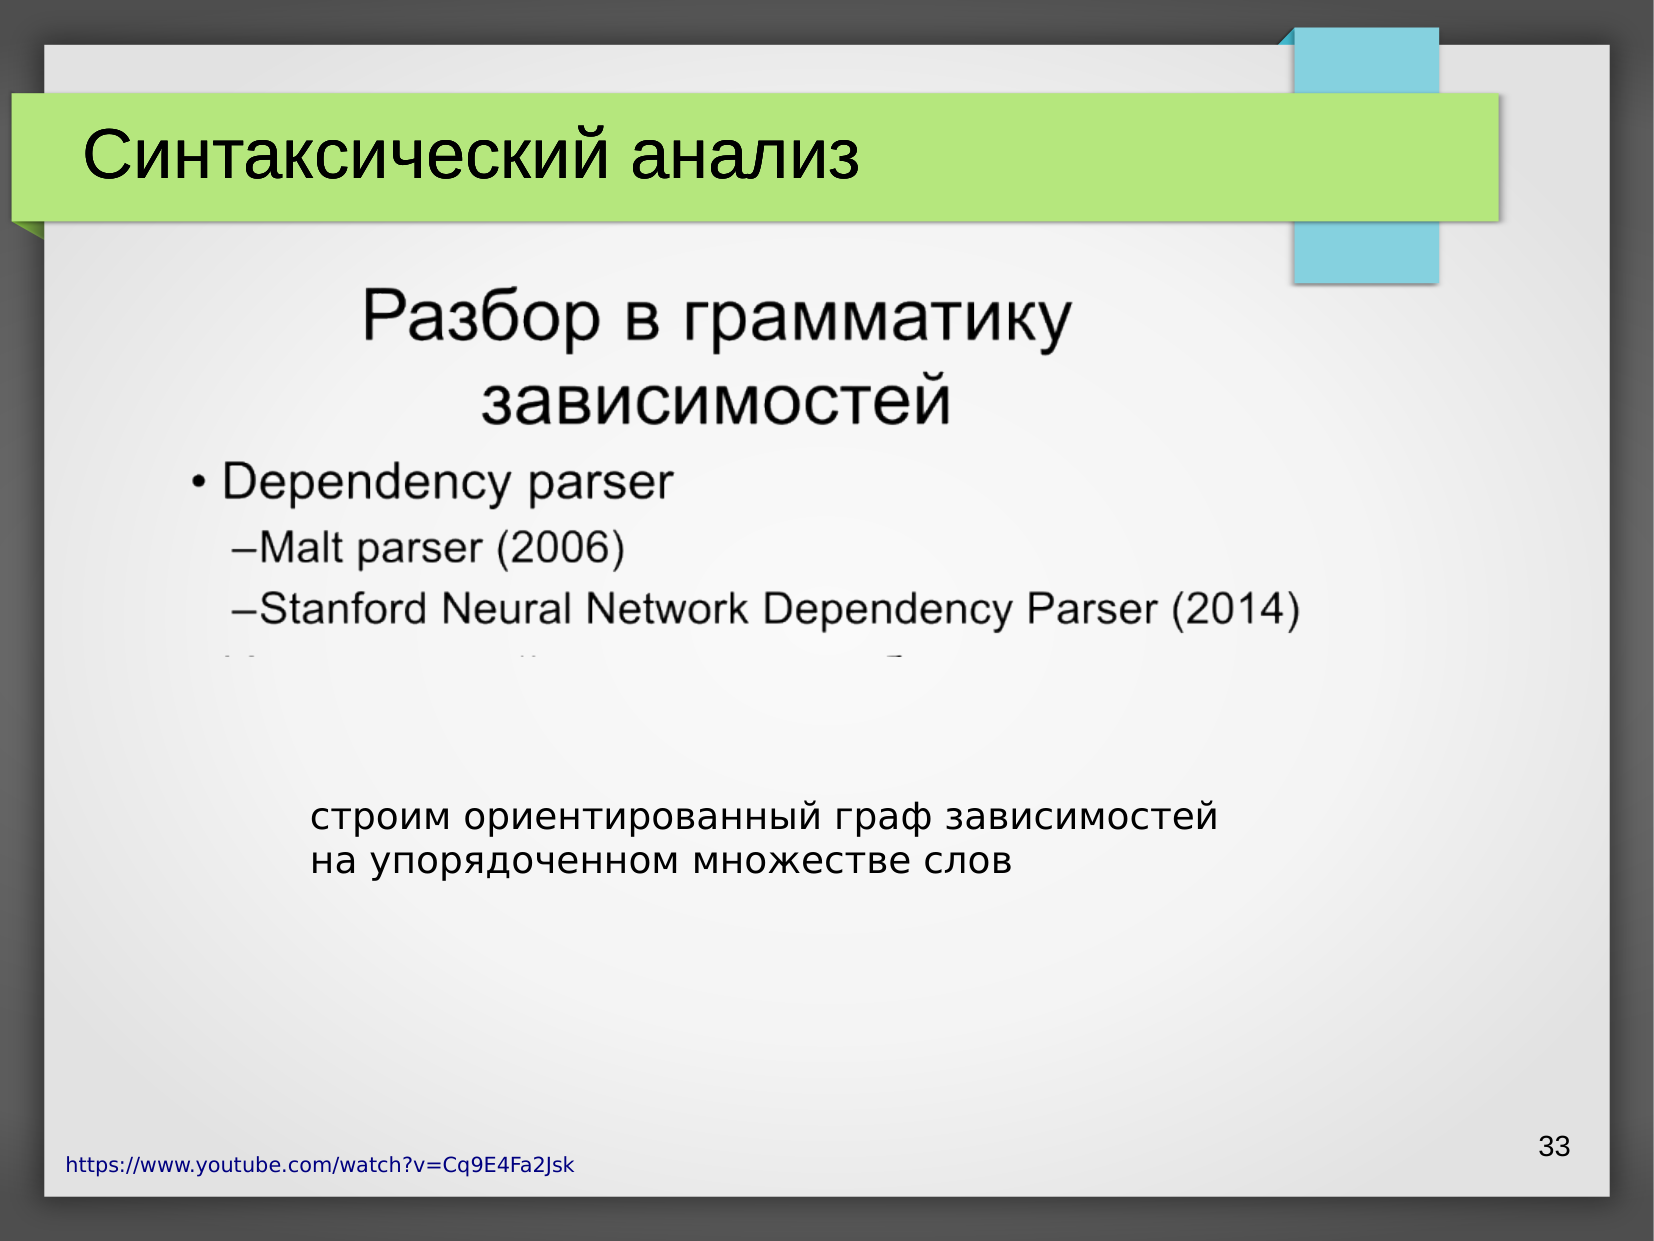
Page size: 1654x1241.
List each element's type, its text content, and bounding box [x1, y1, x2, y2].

text_box строим ориентированный граф зависимостей на упорядоченном множестве слов [295, 744, 1382, 977]
title Синтаксический анализ [82, 114, 993, 194]
text_box https://www.youtube.com/watch?v=Cq9E4Fa2Jsk [50, 1145, 615, 1185]
picture [0, 0, 1654, 1241]
